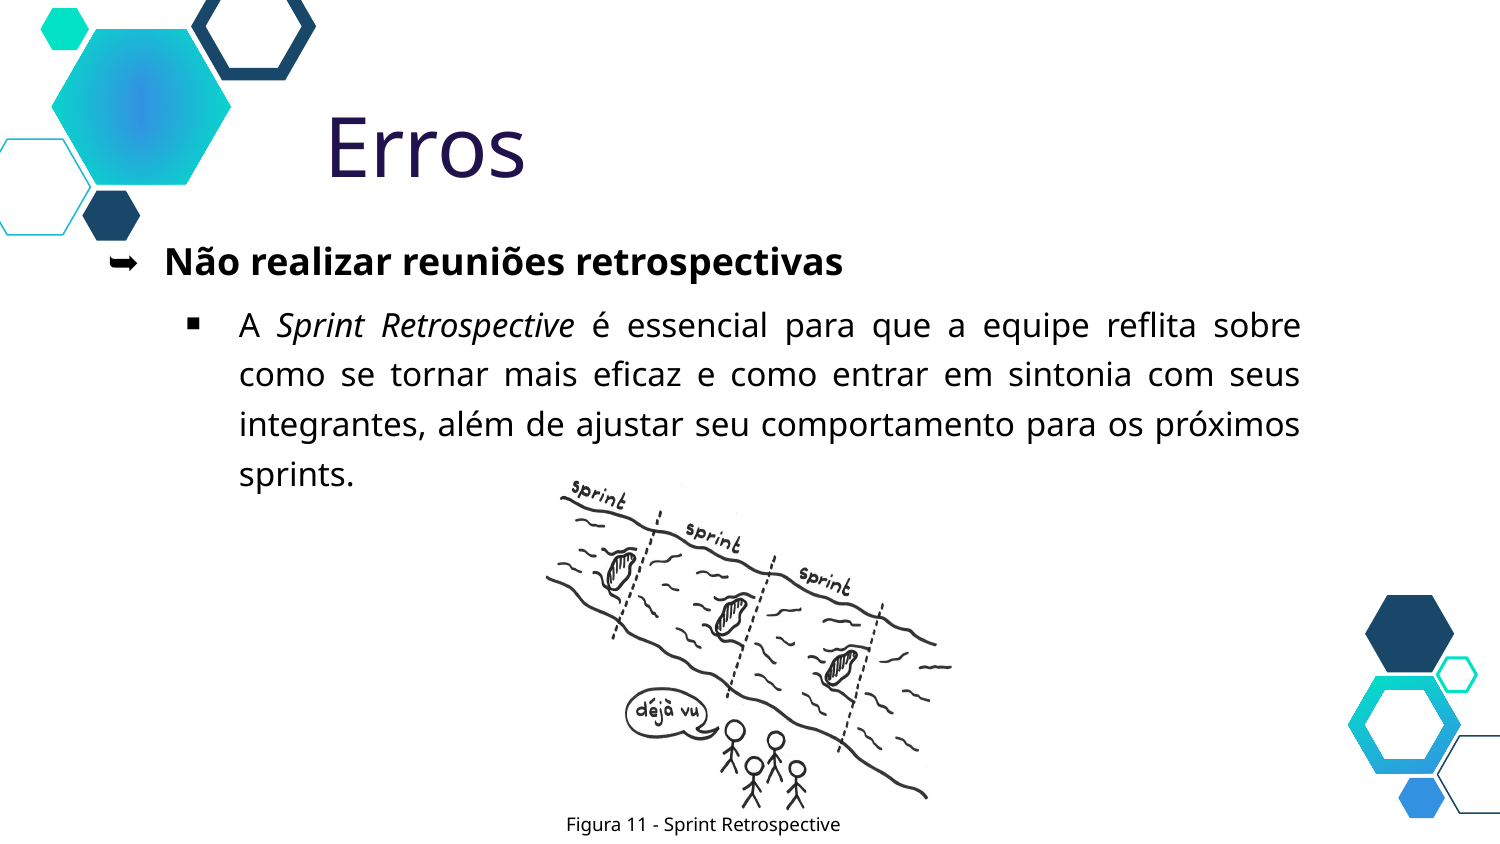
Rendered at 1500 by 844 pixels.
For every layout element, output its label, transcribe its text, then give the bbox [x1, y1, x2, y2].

title Erros [309, 103, 1121, 209]
list Não realizar reuniões retrospectivas A Sprint Retrospective é essencial para que a equipe reflita sobre como se tornar mais eficaz e como entrar em sintonia com seus integrantes, além de ajustar seu comportamento para os próximos sprints. [74, 212, 1318, 750]
text_box Figura 11 - Sprint Retrospective [550, 797, 859, 835]
picture [542, 470, 958, 818]
